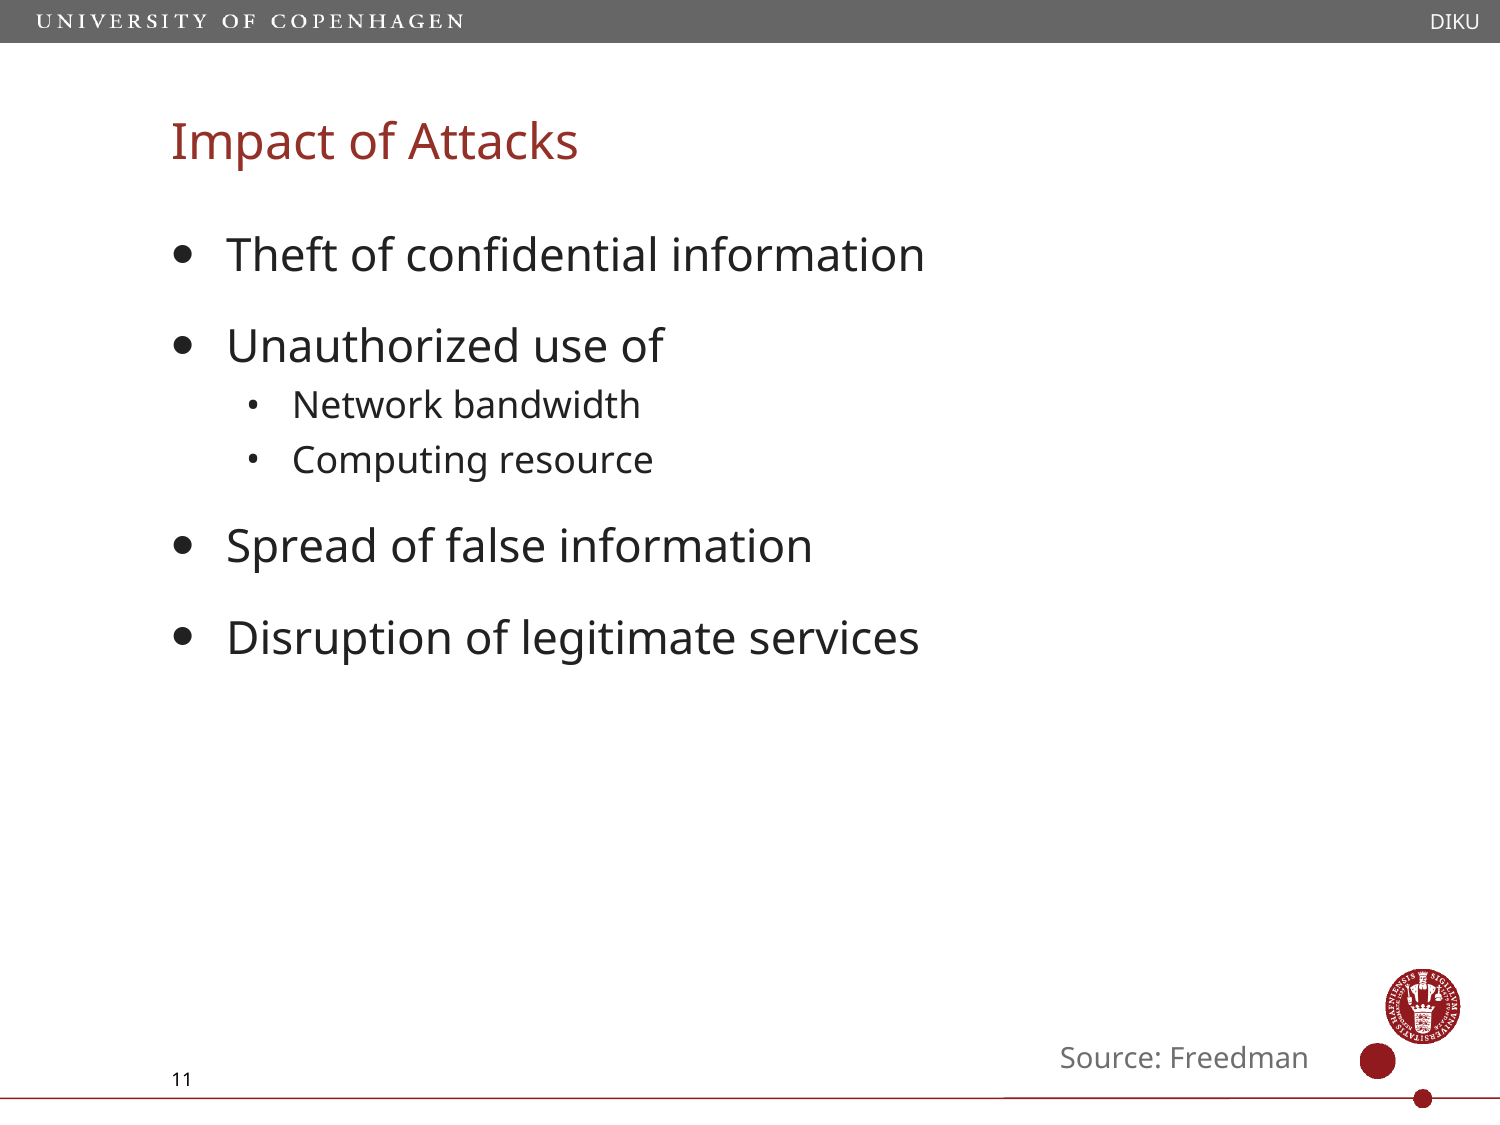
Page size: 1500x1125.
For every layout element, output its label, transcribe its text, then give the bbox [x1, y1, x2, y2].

text_box <number> [171, 1067, 522, 1092]
text_box DIKU [469, 0, 1495, 43]
text_box Source: Freedman [1045, 1031, 1353, 1083]
text_box Theft of confidential information Unauthorized use of Network bandwidth Computing resource Spread of false information Disruption of legitimate services [171, 225, 1329, 900]
text_box Impact of Attacks [171, 75, 1329, 171]
picture [0, 910, 1500, 1122]
